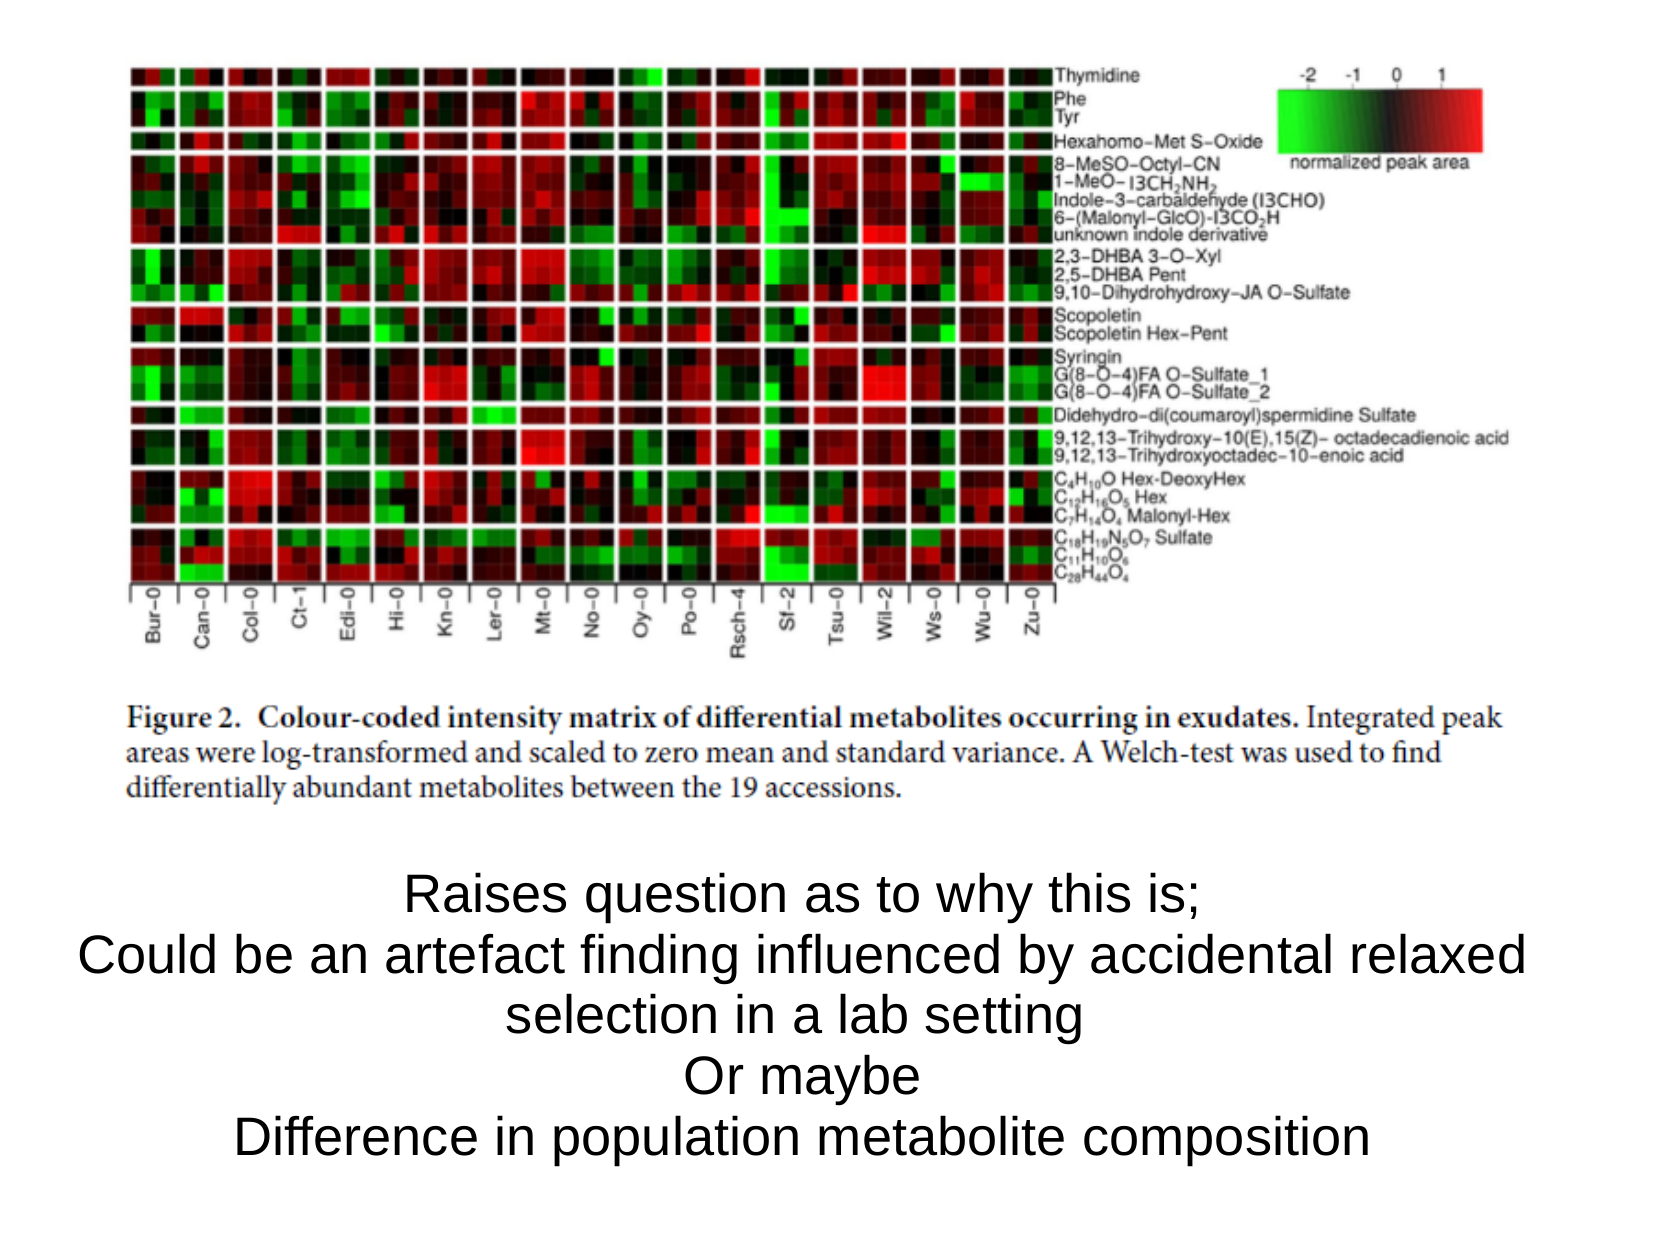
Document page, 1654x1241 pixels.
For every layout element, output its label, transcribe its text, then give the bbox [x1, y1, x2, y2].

picture [87, 35, 1562, 827]
subtitle Raises question as to why this is; Could be an artefact finding influenced by accidental relaxed selection in a lab setting Or maybe Difference in population metabolite composition [59, 826, 1548, 1204]
